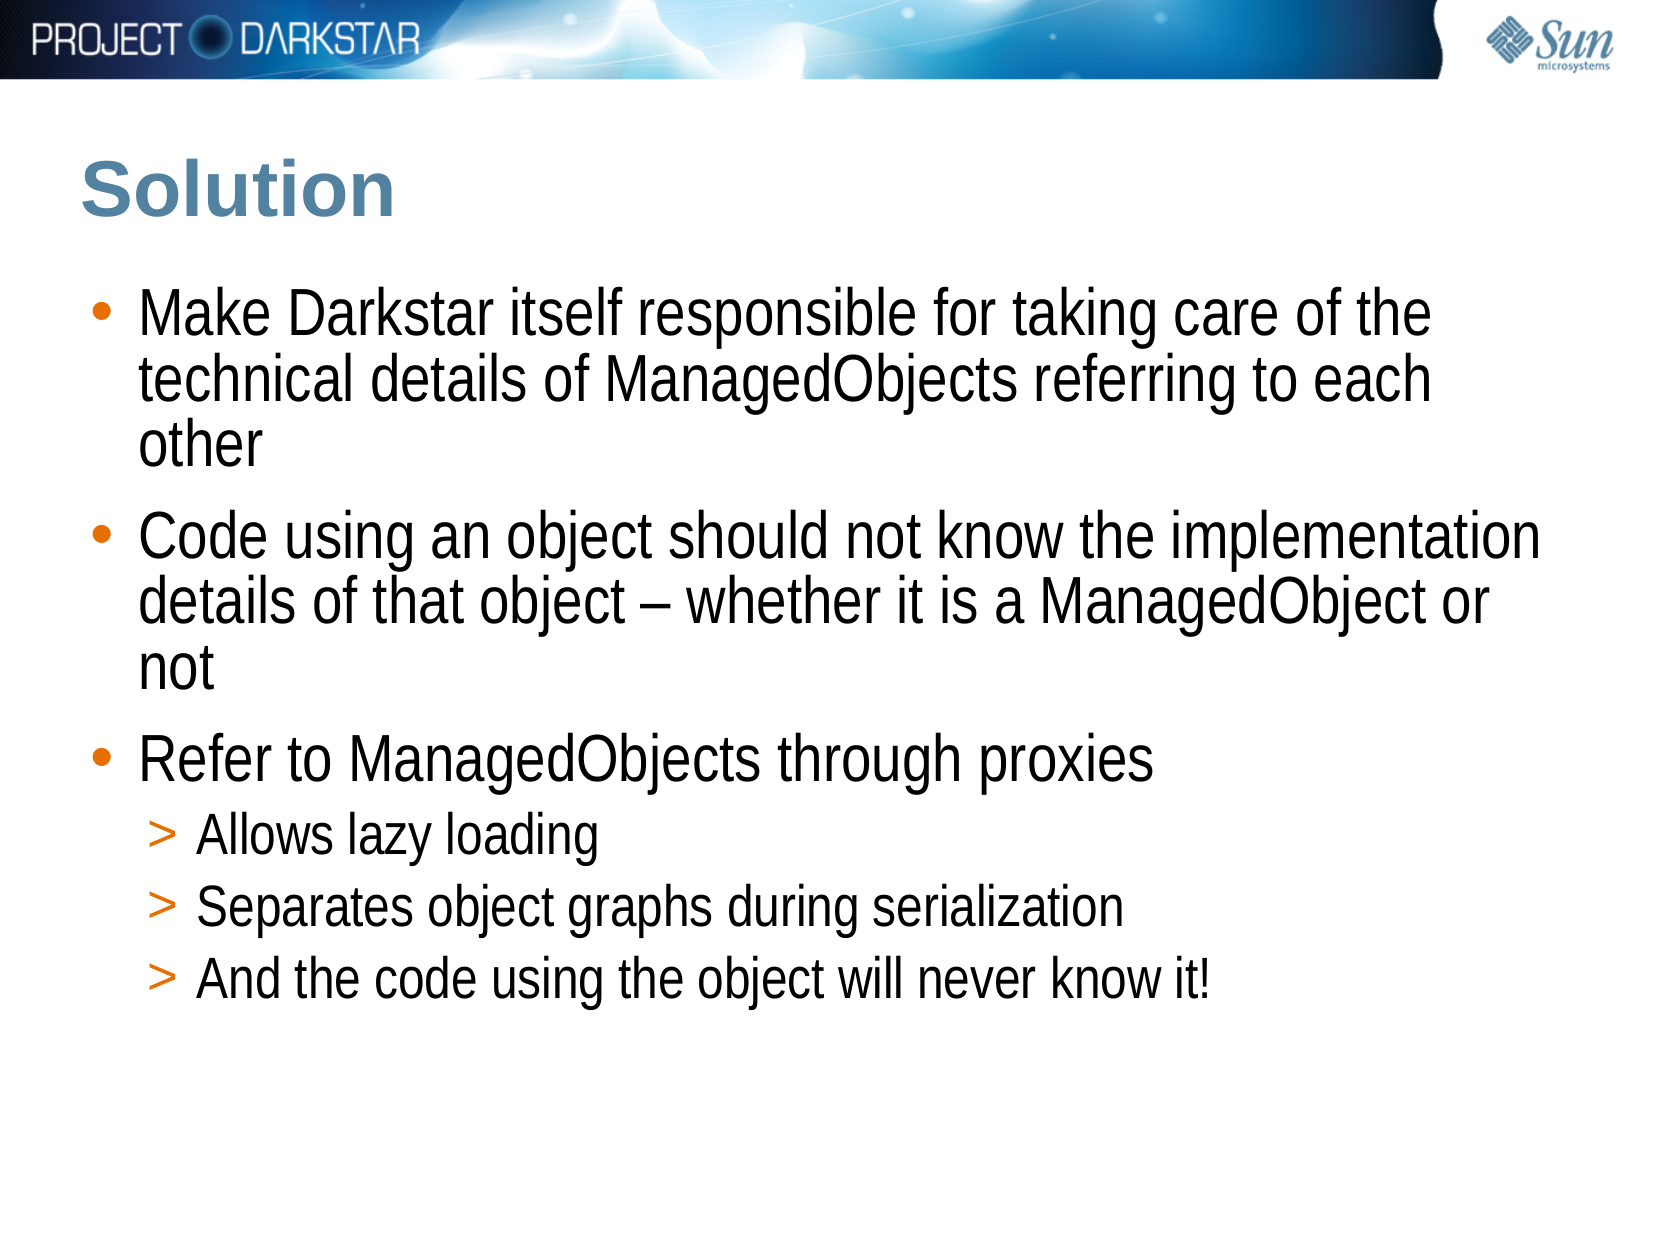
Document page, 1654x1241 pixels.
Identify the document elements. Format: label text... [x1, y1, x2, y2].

picture [0, 0, 1654, 83]
list Make Darkstar itself responsible for taking care of the technical details of ManagedObjects referring to each other Code using an object should not know the implementation details of that object – whether it is a ManagedObject or not Refer to ManagedObjects through proxies Allows lazy loading Separates object graphs during serialization And the code using the object will never know it! [71, 283, 1545, 1121]
title Solution [80, 135, 1582, 251]
